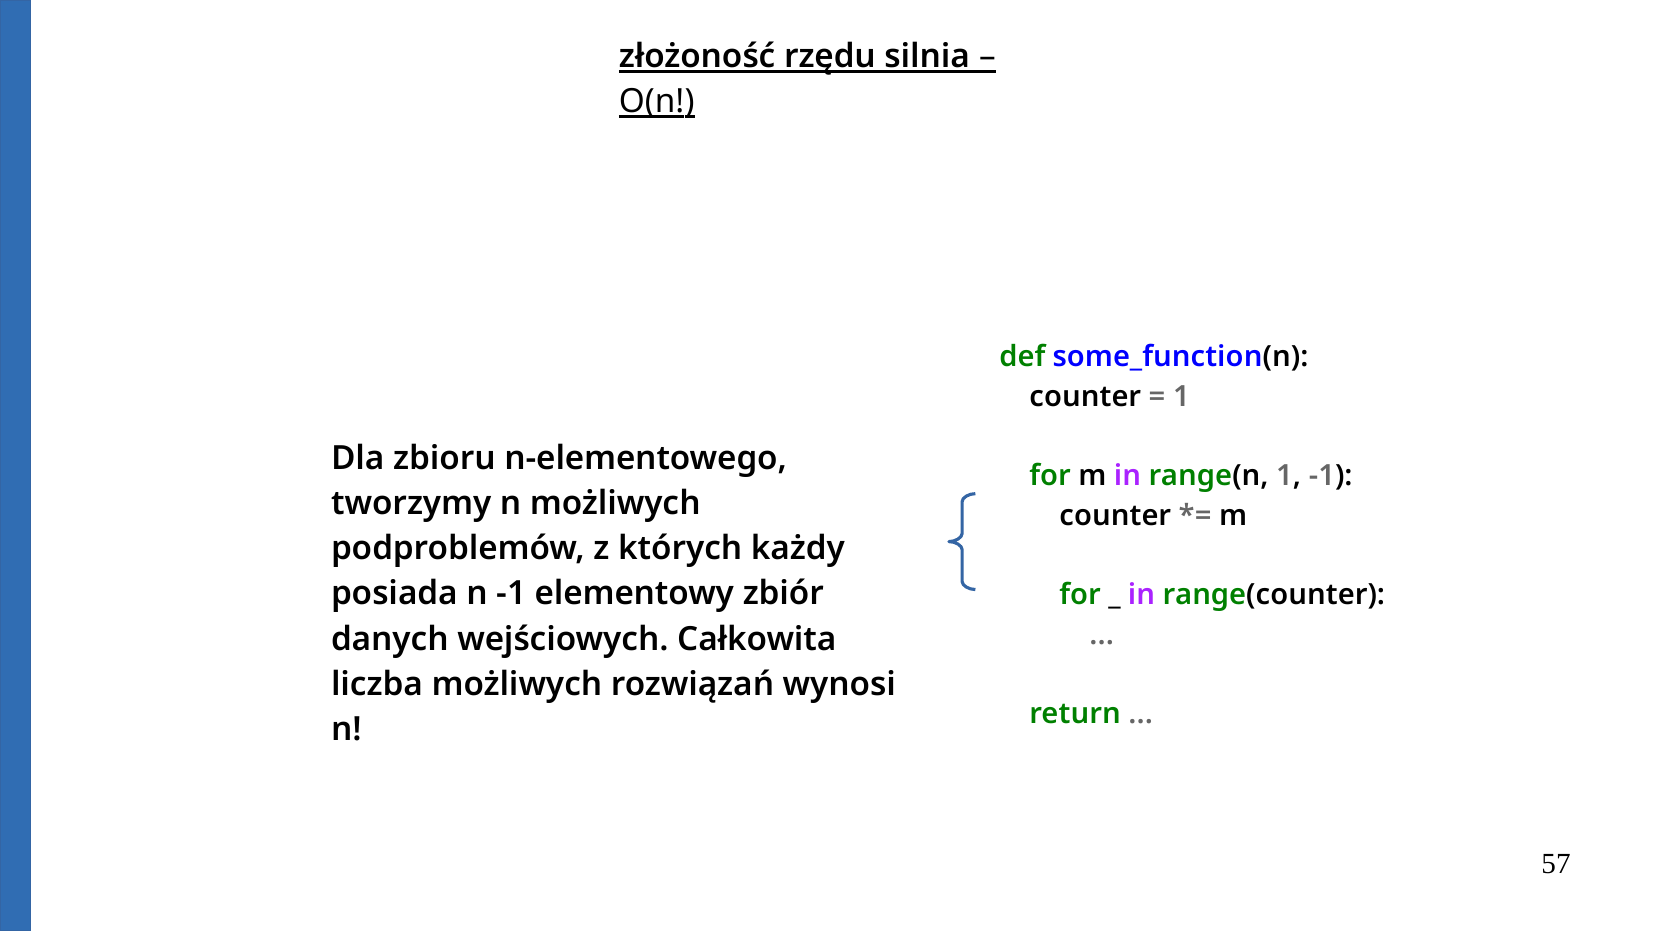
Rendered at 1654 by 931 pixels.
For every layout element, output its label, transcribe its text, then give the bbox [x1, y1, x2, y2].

text_box złożoność rzędu silnia – O(n!) [604, 24, 1050, 86]
text_box Dla zbioru n-elementowego, tworzymy n możliwych podproblemów, z których każdy posiada n -1 elementowy zbiór danych wejściowych. Całkowita liczba możliwych rozwiązań wynosi n! [316, 426, 946, 650]
text_box [0, 0, 31, 931]
text_box def some_function(n): counter = 1 for m in range(n, 1, -1): counter *= m for _ in range(counter): ... return ... [984, 327, 1460, 757]
